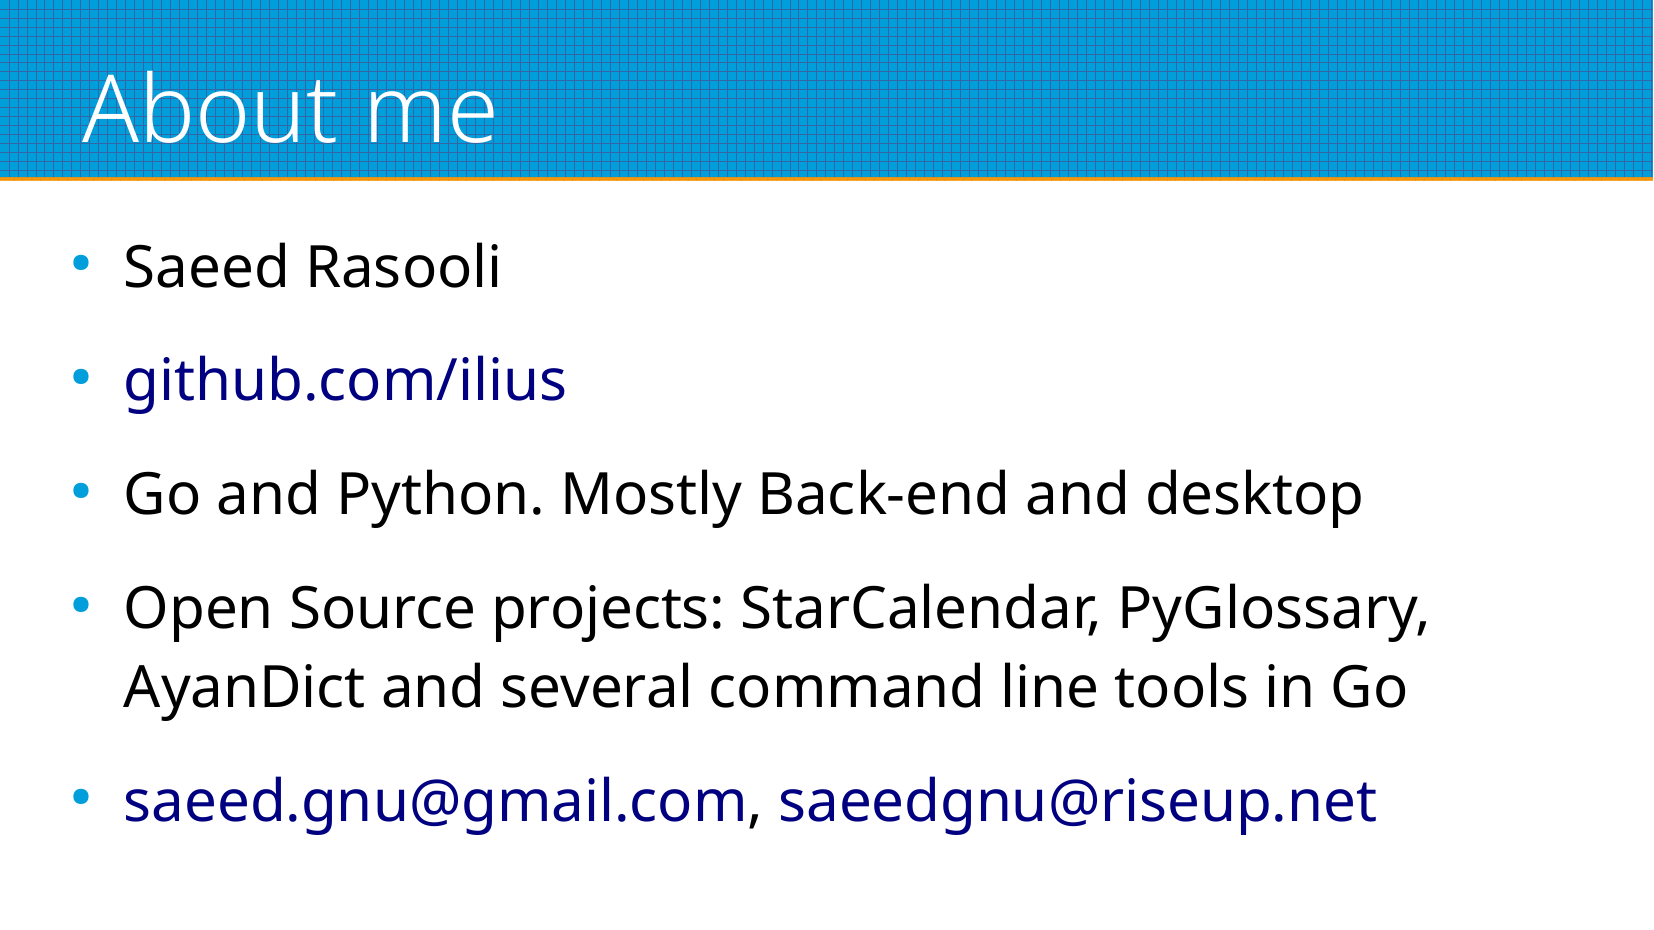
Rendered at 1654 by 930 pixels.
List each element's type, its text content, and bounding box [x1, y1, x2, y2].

title About me [82, 14, 1571, 171]
list Saeed Rasooli github.com/ilius Go and Python. Mostly Back-end and desktop Open Source projects: StarCalendar, PyGlossary, AyanDict and several command line tools in Go saeed.gnu@gmail.com, saeedgnu@riseup.net [52, 224, 1633, 895]
